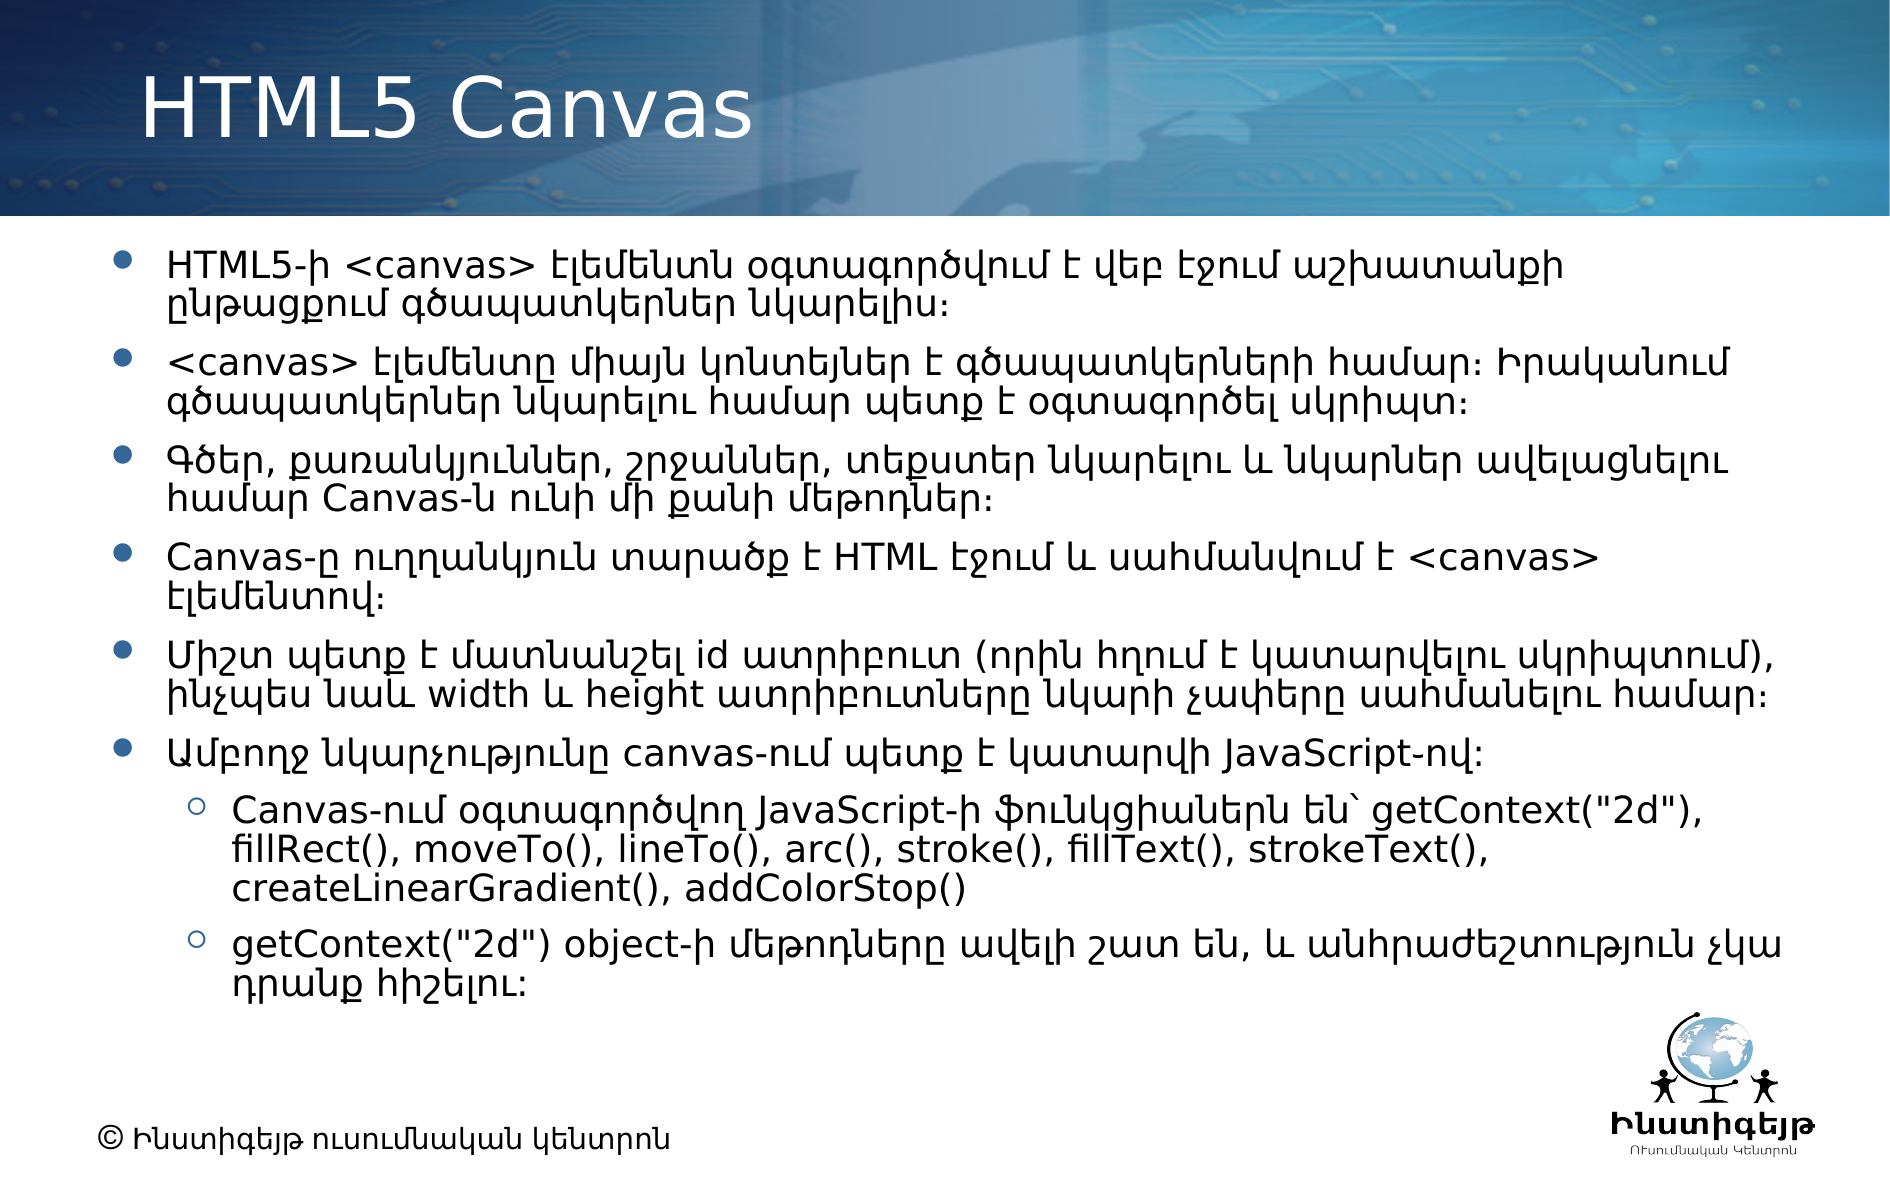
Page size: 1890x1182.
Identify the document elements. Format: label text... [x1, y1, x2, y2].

picture [0, 0, 1890, 216]
picture [1612, 1012, 1815, 1157]
list HTML5-ի <canvas> էլեմենտն օգտագործվում է վեբ էջում աշխատանքի ընթացքում գծապատկերներ նկարելիս։ <canvas> էլեմենտը միայն կոնտեյներ է գծապատկերների համար։ Իրականում գծապատկերներ նկարելու համար պետք է օգտագործել սկրիպտ։ Գծեր, քառանկյուններ, շրջաններ, տեքստեր նկարելու և նկարներ ավելացնելու համար Canvas-ն ունի մի քանի մեթոդներ։ Canvas-ը ուղղանկյուն տարածք է HTML էջում և սահմանվում է <canvas> էլեմենտով։ Միշտ պետք է մատնանշել id ատրիբուտ (որին հղում է կատարվելու սկրիպտում), ինչպես նաև width և height ատրիբուտները նկարի չափերը սահմանելու համար։ Ամբողջ նկարչությունը canvas-ում պետք է կատարվի JavaScript֊ով: Canvas-ում օգտագործվող JavaScript-ի ֆունկցիաներն են՝ getContext("2d"), fillRect(), moveTo(), lineTo(), arc(), stroke(), fillText(), strokeText(), createLinearGradient(), addColorStop() getContext("2d") object-ի մեթոդները ավելի շատ են, և անհրաժեշտություն չկա դրանք հիշելու: [110, 247, 1801, 272]
